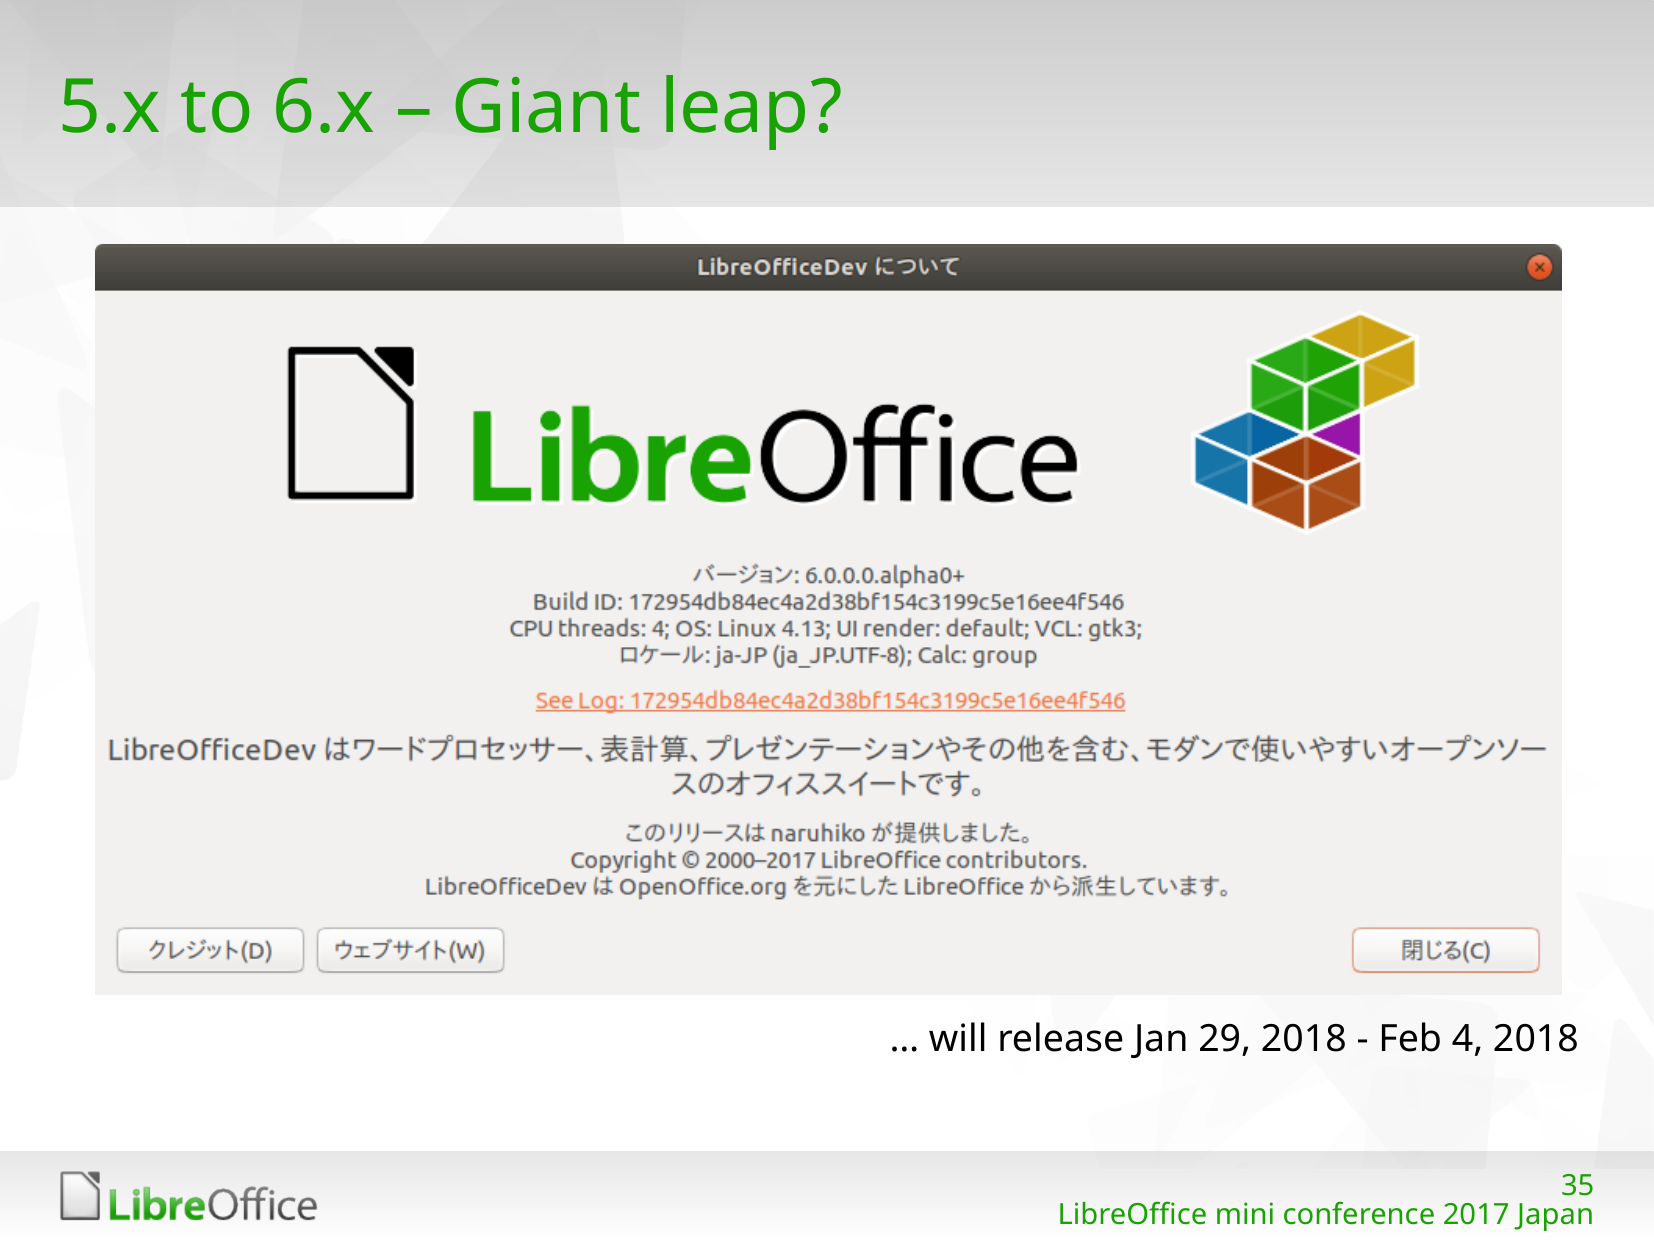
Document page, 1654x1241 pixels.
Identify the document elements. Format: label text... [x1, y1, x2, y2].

title 5.x to 6.x – Giant leap? [59, 29, 1595, 178]
picture [41, 1152, 337, 1240]
text_box … will release Jan 29, 2018 - Feb 4, 2018 [265, 1003, 1595, 1075]
picture [0, 0, 1654, 1169]
